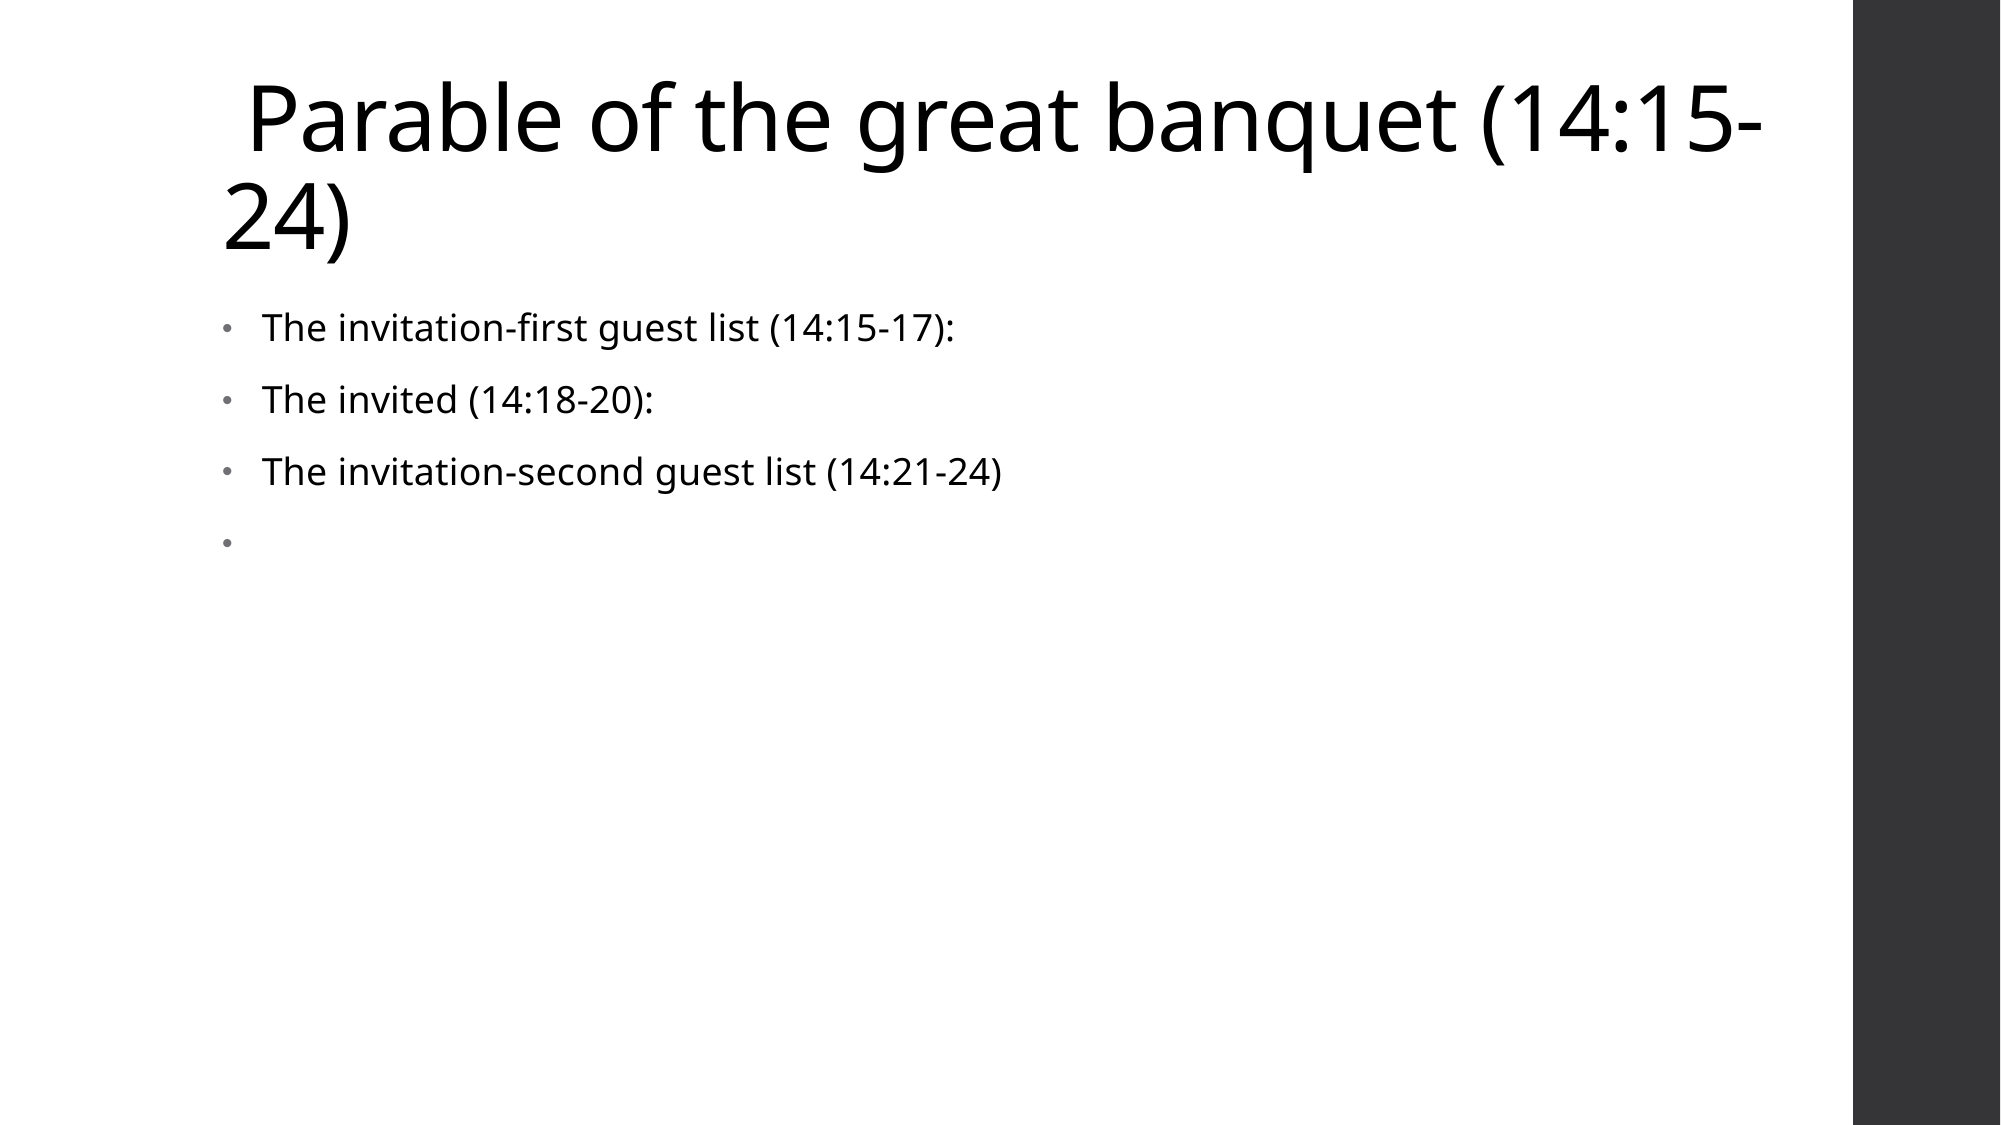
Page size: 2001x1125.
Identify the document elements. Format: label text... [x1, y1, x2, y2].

list The invitation-first guest list (14:15-17): The invited (14:18-20): The invitation-second guest list (14:21-24) [206, 299, 1617, 1014]
title Parable of the great banquet (14:15-24) [206, 60, 1797, 278]
